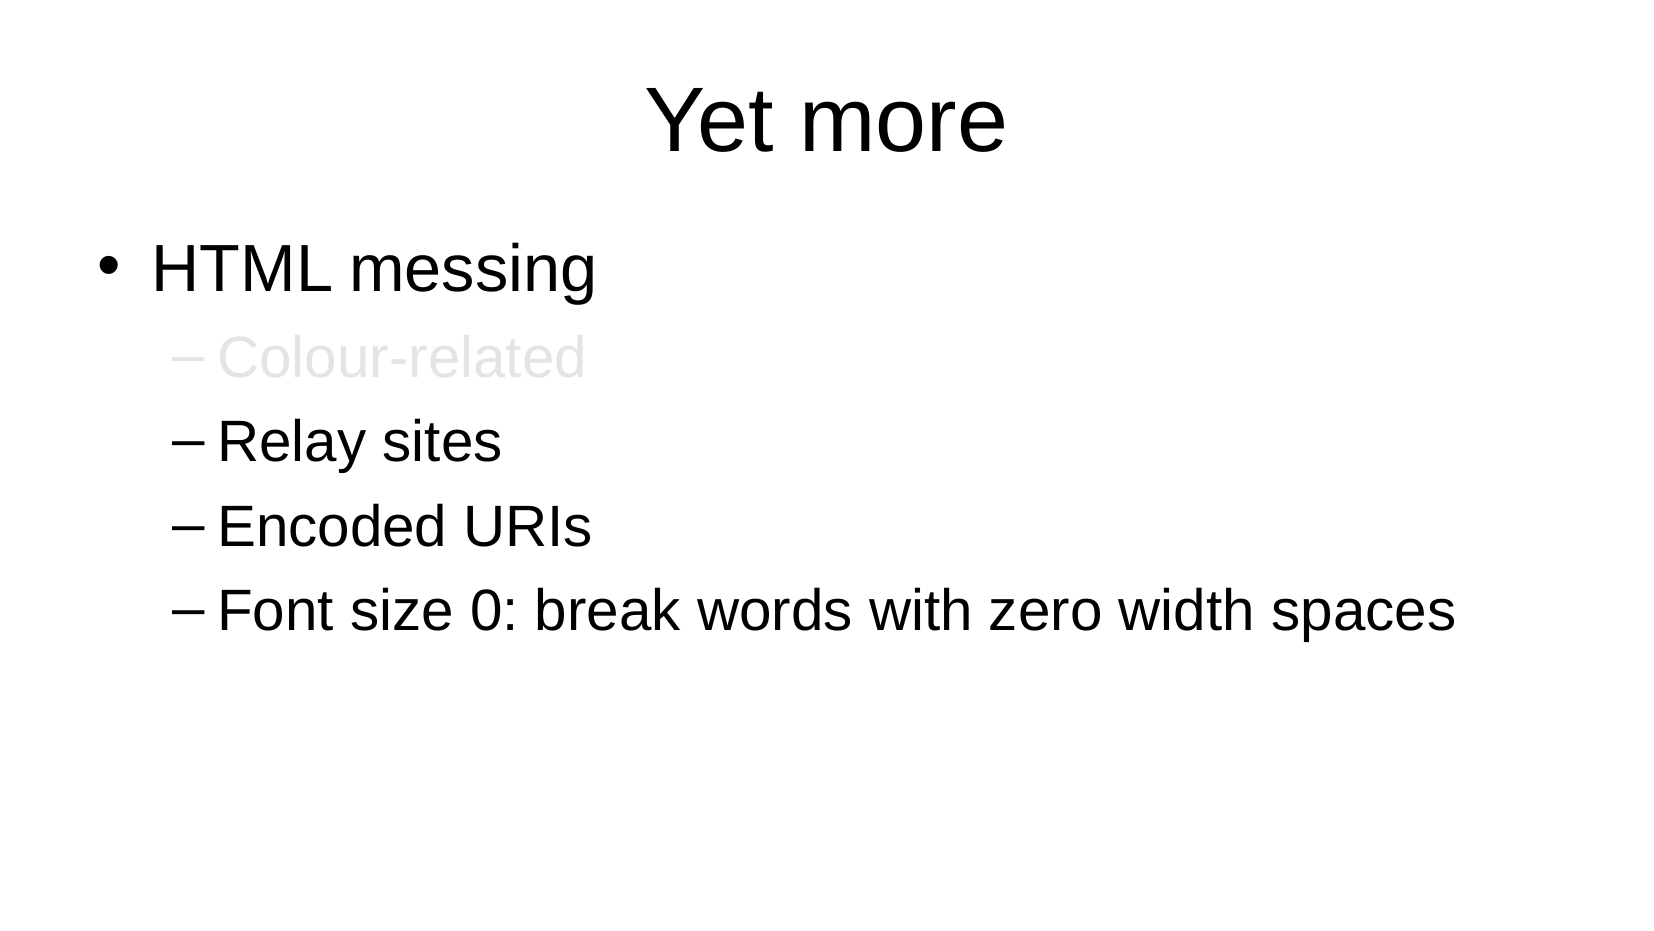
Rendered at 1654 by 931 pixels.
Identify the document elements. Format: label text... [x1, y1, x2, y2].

list HTML messing Colour-related Relay sites Encoded URIs Font size 0: break words with zero width spaces [82, 217, 1571, 831]
title Yet more [82, 37, 1571, 193]
